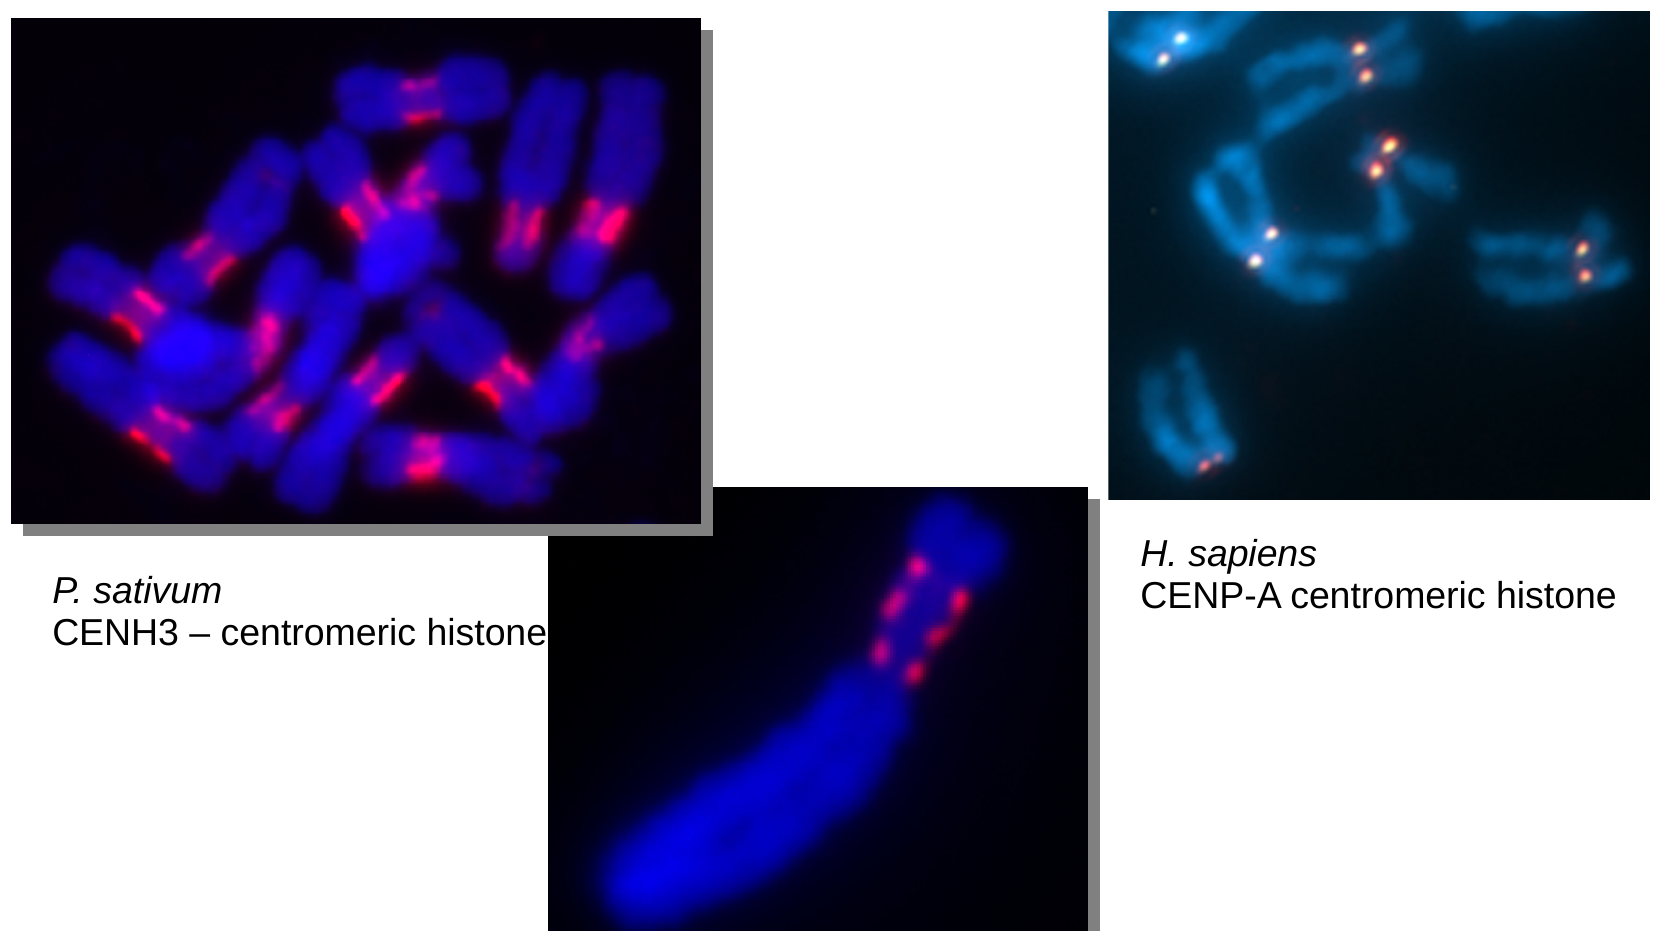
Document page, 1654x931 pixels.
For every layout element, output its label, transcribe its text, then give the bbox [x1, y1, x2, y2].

picture [548, 487, 1088, 931]
picture [1108, 11, 1650, 500]
text_box H. sapiens CENP-A centromeric histone [1125, 525, 1633, 624]
text_box P. sativum CENH3 – centromeric histone [37, 562, 564, 662]
picture [11, 18, 701, 524]
